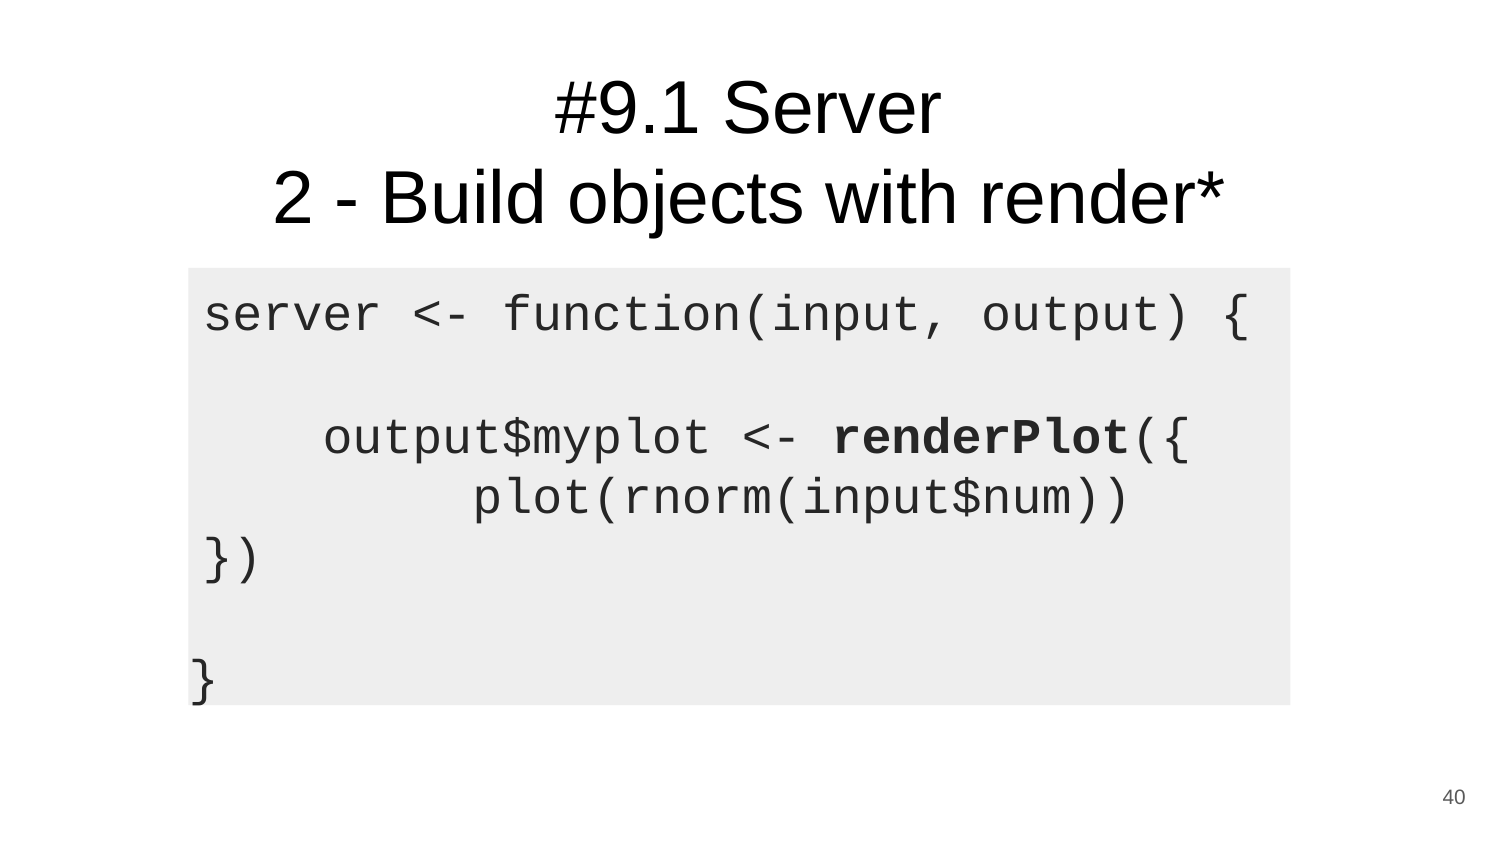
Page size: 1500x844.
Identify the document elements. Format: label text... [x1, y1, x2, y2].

slide_number <number> [1438, 783, 1470, 844]
text_box server <- function(input, output) { output$myplot <- renderPlot({ plot(rnorm(input$num)) }) } [188, 267, 1291, 706]
title #9.1 Server 2 - Build objects with render* [270, 56, 1229, 240]
